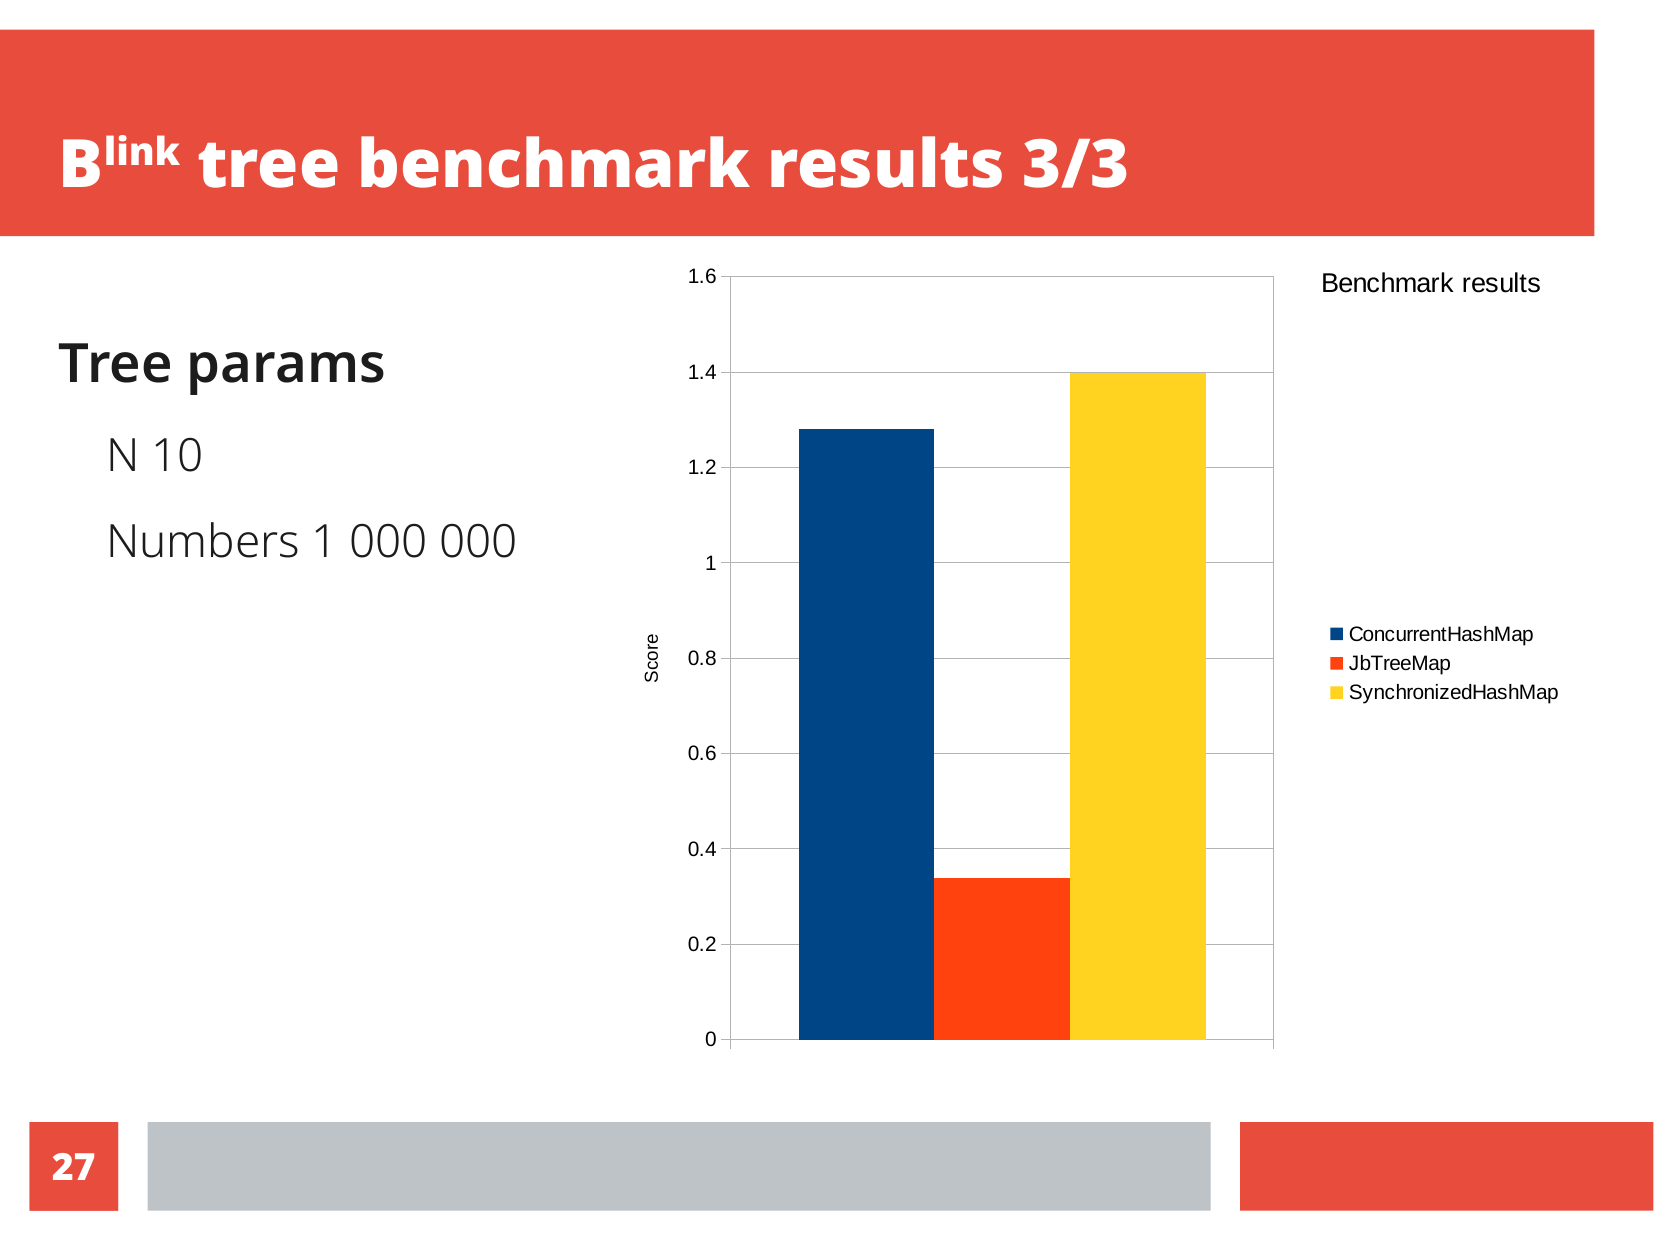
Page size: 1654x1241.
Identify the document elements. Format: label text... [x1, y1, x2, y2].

chart [599, 259, 1578, 1067]
title Blink tree benchmark results 3/3 [59, 59, 1595, 207]
list Tree params N 10 Numbers 1 000 000 [59, 324, 1565, 1093]
